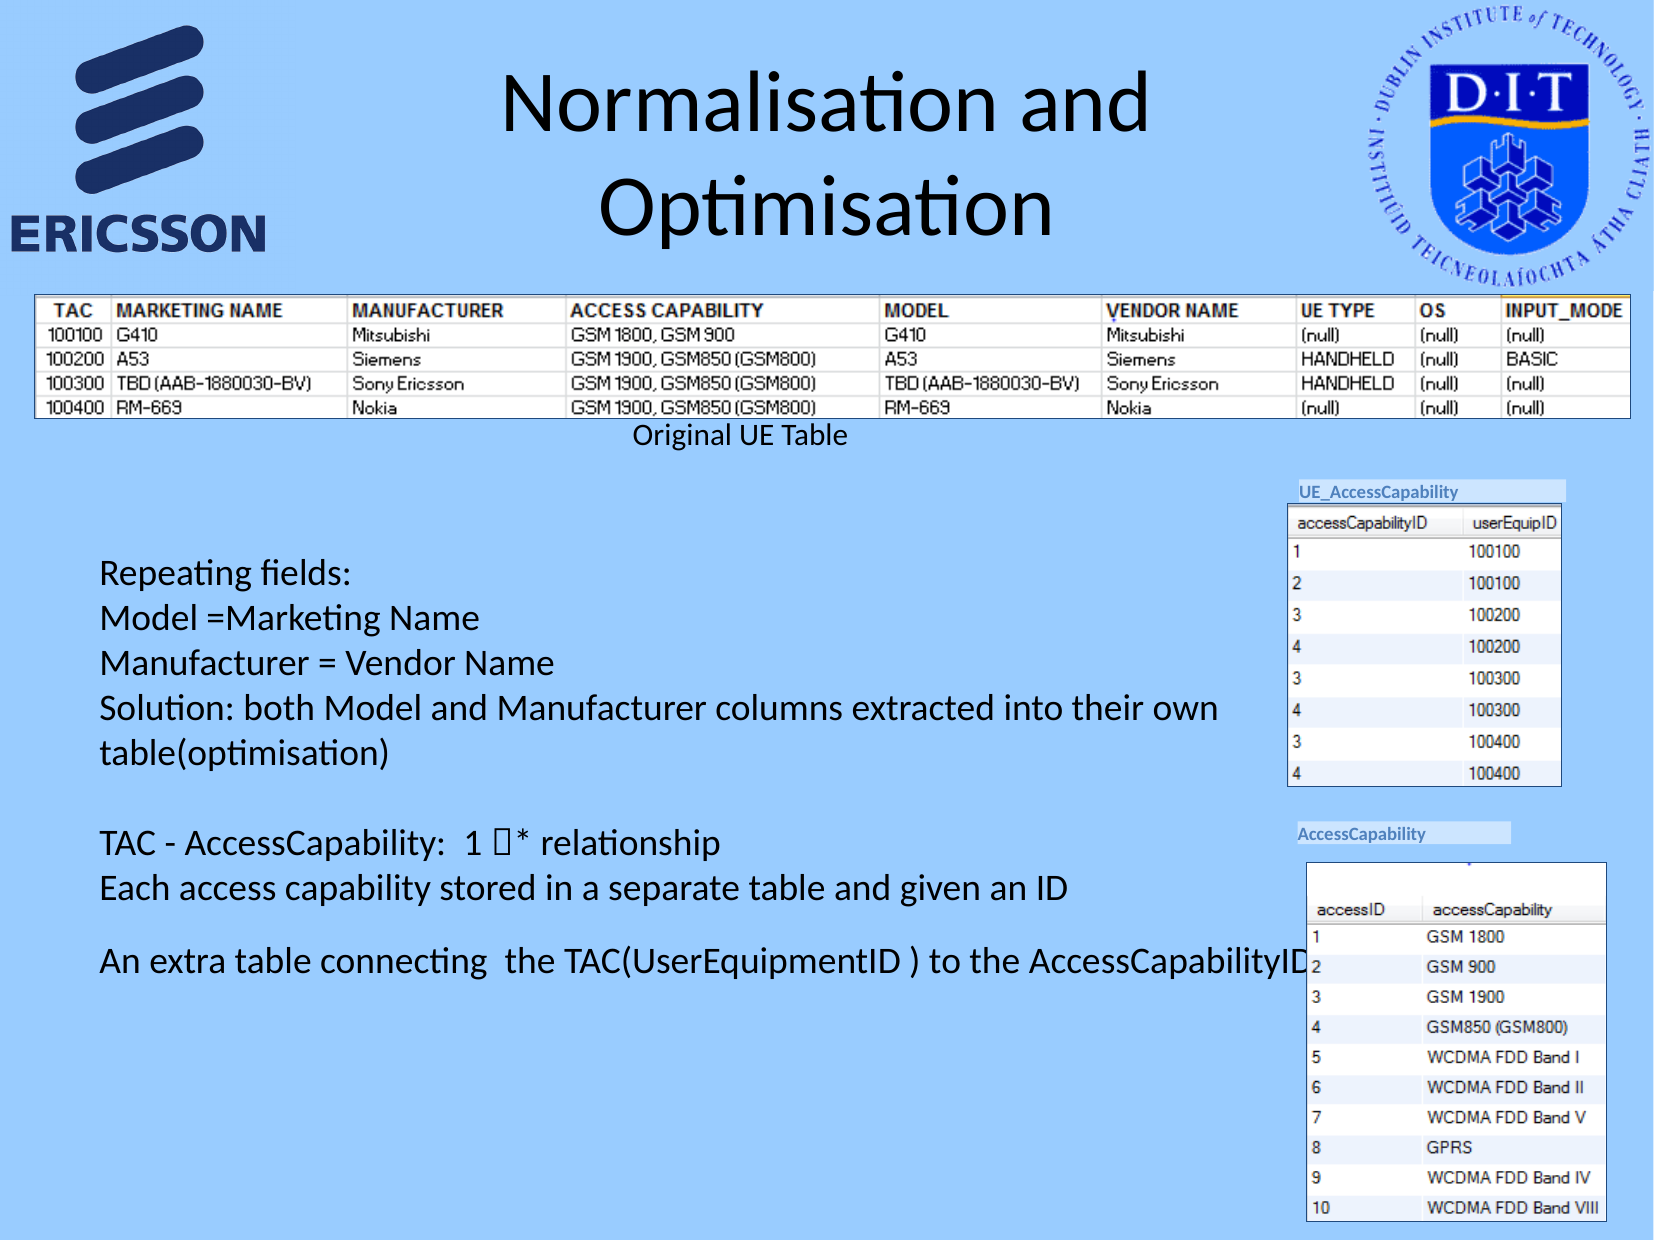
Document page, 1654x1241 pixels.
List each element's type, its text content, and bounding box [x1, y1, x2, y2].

picture [0, 0, 296, 296]
text_box UE_AccessCapability [1299, 479, 1567, 503]
title Normalisation and Optimisation [283, 35, 1371, 262]
picture [1364, 0, 1654, 291]
text_box Repeating fields: Model =Marketing Name Manufacturer = Vendor Name Solution: both Model and Manufacturer columns extracted into their own table(optimisation) TAC - AccessCapability: 1 * relationship Each access capability stored in a separate table and given an ID An extra table connecting the TAC(UserEquipmentID ) to the AccessCapabilityID [84, 540, 1335, 1033]
text_box AccessCapability [1335, 821, 1512, 845]
picture [1306, 862, 1607, 1222]
picture [35, 295, 1630, 418]
text_box Original UE Table [617, 406, 864, 459]
picture [1287, 503, 1562, 787]
